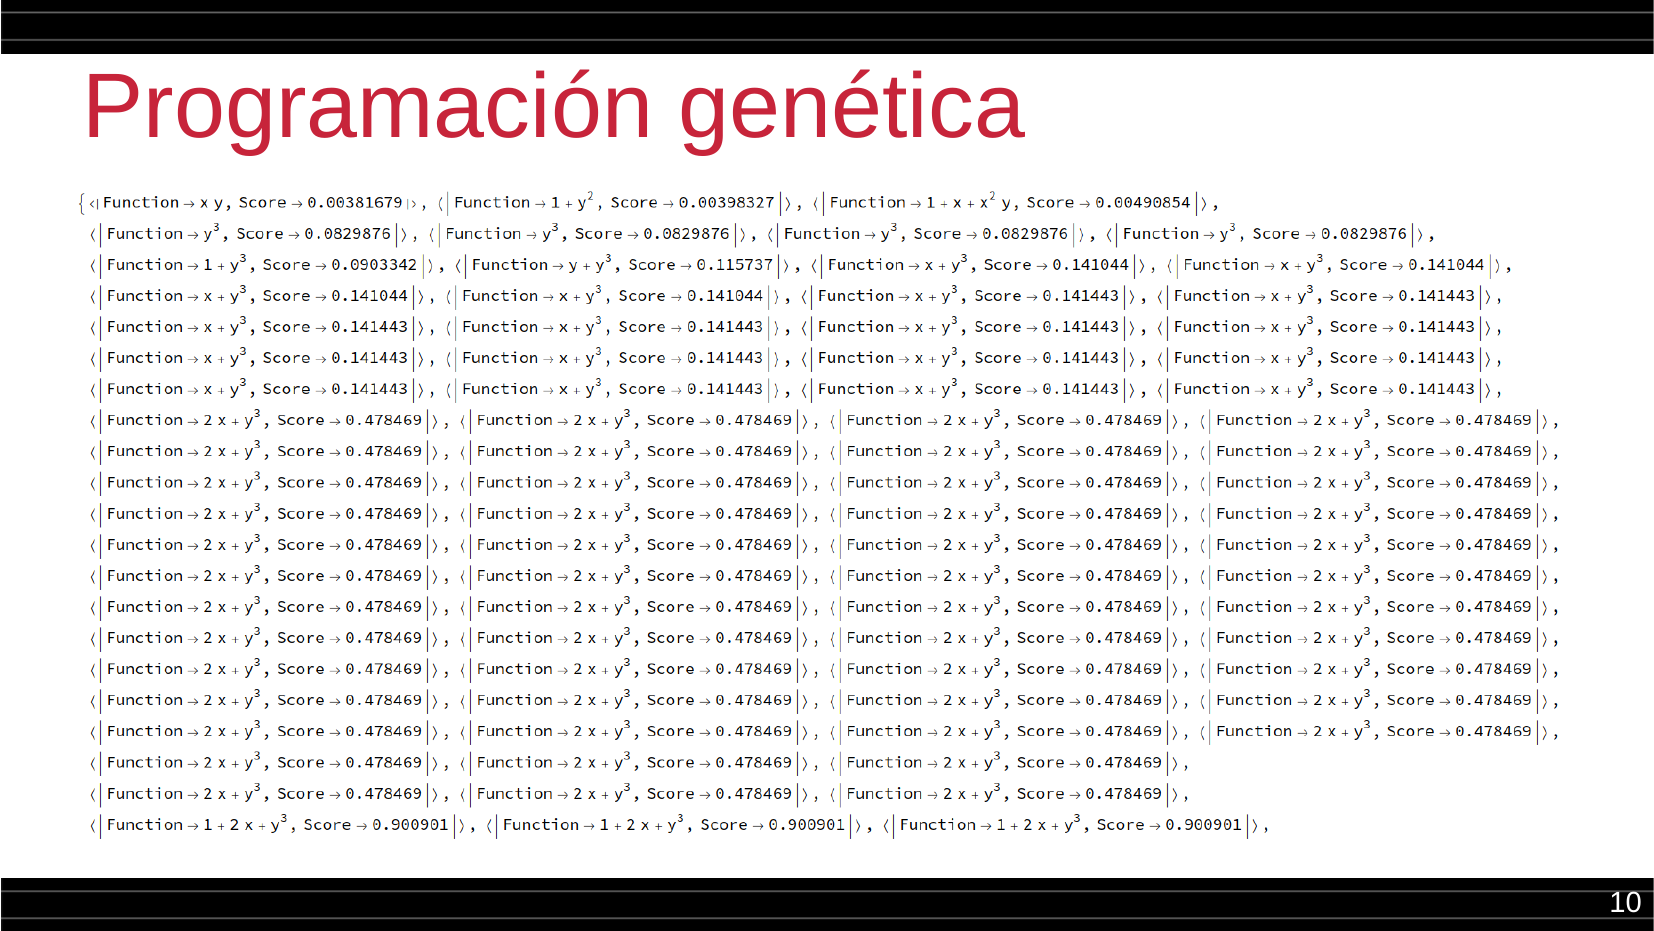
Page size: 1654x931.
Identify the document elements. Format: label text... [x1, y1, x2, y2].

picture [70, 183, 1595, 840]
picture [1, 878, 1654, 931]
picture [1, 0, 1654, 54]
title Programación genética [82, 27, 1571, 183]
